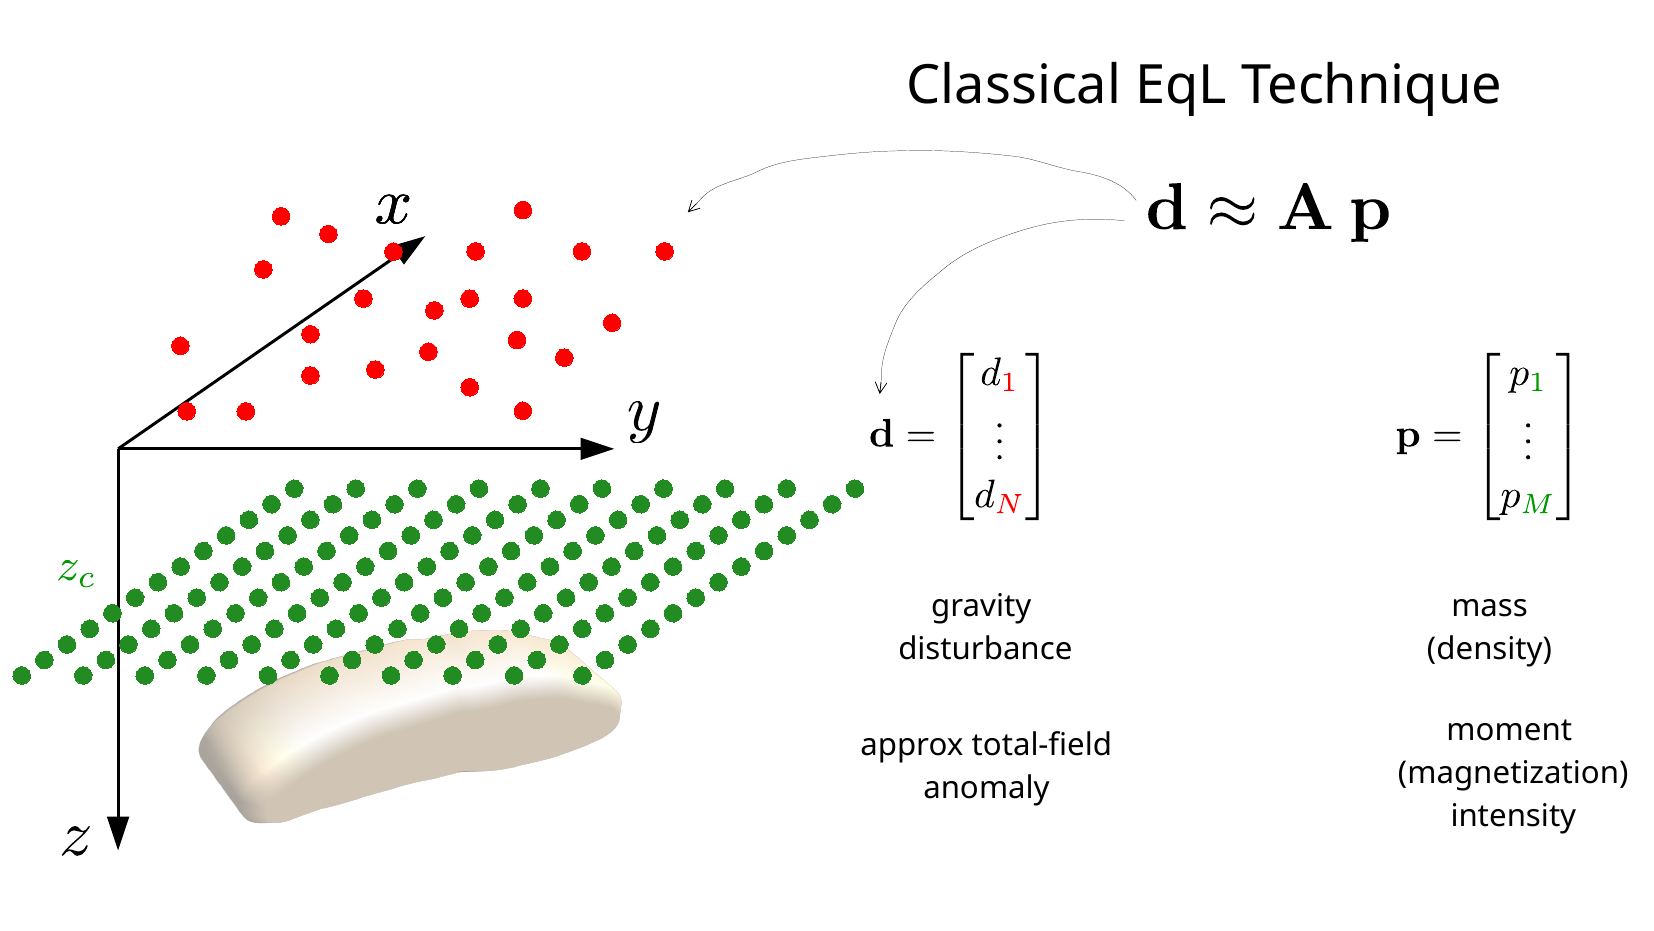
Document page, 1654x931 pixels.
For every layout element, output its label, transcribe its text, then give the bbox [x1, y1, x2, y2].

text_box [593, 479, 611, 498]
text_box [693, 495, 712, 514]
picture [867, 351, 1054, 522]
text_box [470, 479, 488, 498]
text_box [846, 479, 864, 498]
text_box [586, 526, 605, 545]
text_box [401, 526, 420, 545]
text_box [363, 510, 381, 529]
text_box [220, 651, 238, 669]
text_box [573, 619, 592, 638]
text_box [181, 635, 199, 654]
picture [374, 194, 413, 224]
text_box [187, 588, 206, 607]
text_box [80, 619, 99, 638]
text_box [450, 619, 468, 638]
text_box [460, 378, 479, 397]
text_box [262, 495, 281, 514]
text_box [456, 573, 475, 592]
picture [56, 560, 95, 588]
text_box [346, 479, 365, 498]
text_box [249, 588, 268, 607]
text_box Classical EqL Technique [891, 37, 1616, 113]
text_box [563, 542, 582, 560]
text_box [340, 526, 359, 545]
text_box [349, 604, 368, 623]
text_box [434, 588, 452, 607]
text_box [595, 604, 614, 623]
text_box [732, 510, 751, 529]
text_box [365, 635, 384, 654]
text_box [419, 342, 438, 361]
text_box [655, 242, 674, 261]
text_box [97, 651, 115, 669]
text_box [573, 666, 592, 685]
text_box [579, 573, 598, 592]
text_box [602, 557, 621, 576]
text_box [618, 635, 637, 654]
text_box [165, 604, 183, 623]
text_box gravity disturbance [883, 575, 1097, 671]
text_box [447, 495, 466, 514]
text_box [518, 573, 537, 592]
text_box [531, 479, 550, 498]
text_box [320, 666, 339, 685]
text_box [777, 479, 796, 498]
text_box [716, 479, 734, 498]
text_box [356, 557, 375, 576]
text_box [505, 666, 523, 685]
text_box [254, 260, 273, 279]
text_box [265, 619, 284, 638]
text_box approx total-field anomaly [845, 714, 1134, 810]
text_box [171, 557, 190, 576]
text_box [631, 495, 650, 514]
text_box [74, 666, 93, 685]
text_box [272, 207, 290, 226]
text_box [12, 666, 31, 685]
text_box [625, 542, 644, 560]
text_box [823, 495, 842, 514]
text_box [514, 201, 532, 219]
text_box [654, 479, 673, 498]
text_box [343, 651, 361, 669]
text_box [366, 360, 385, 379]
text_box [425, 301, 444, 320]
text_box [304, 635, 323, 654]
text_box [301, 366, 320, 385]
picture [626, 401, 662, 443]
text_box [424, 510, 443, 529]
text_box [142, 619, 161, 638]
text_box [800, 510, 819, 529]
text_box [236, 402, 255, 421]
text_box [479, 557, 498, 576]
text_box [440, 542, 459, 560]
text_box [395, 573, 413, 592]
text_box [547, 510, 566, 529]
text_box [596, 651, 614, 669]
text_box [288, 604, 306, 623]
text_box [527, 651, 546, 669]
text_box moment (magnetization) intensity [1383, 699, 1654, 825]
text_box [388, 619, 407, 638]
text_box [158, 651, 177, 669]
text_box [777, 526, 796, 545]
text_box [525, 526, 543, 545]
text_box [541, 557, 559, 576]
text_box [278, 526, 297, 545]
text_box [443, 666, 462, 685]
text_box [709, 526, 728, 545]
text_box [177, 402, 196, 421]
text_box [194, 542, 213, 560]
text_box [58, 635, 76, 654]
text_box [319, 225, 338, 243]
text_box [135, 666, 154, 685]
text_box [460, 289, 479, 308]
text_box [417, 557, 436, 576]
text_box [226, 604, 245, 623]
text_box [514, 401, 532, 420]
text_box [686, 542, 705, 560]
text_box [664, 557, 682, 576]
text_box [35, 651, 54, 669]
text_box [281, 651, 300, 669]
text_box [557, 588, 575, 607]
text_box [648, 526, 666, 545]
text_box [618, 588, 637, 607]
picture [1393, 351, 1584, 522]
text_box [641, 573, 660, 592]
text_box [411, 604, 430, 623]
text_box [217, 526, 235, 545]
text_box [240, 510, 258, 529]
text_box [609, 510, 627, 529]
text_box [197, 666, 216, 685]
text_box [463, 526, 482, 545]
text_box [324, 495, 342, 514]
text_box [709, 573, 728, 592]
text_box [301, 325, 320, 344]
picture [59, 826, 93, 856]
text_box [670, 510, 689, 529]
text_box [511, 619, 530, 638]
text_box [126, 588, 145, 607]
text_box [372, 588, 391, 607]
text_box [555, 348, 574, 367]
text_box [495, 588, 514, 607]
text_box [755, 495, 773, 514]
text_box [508, 495, 527, 514]
picture [1145, 183, 1392, 242]
text_box [641, 619, 660, 638]
text_box [333, 573, 352, 592]
text_box [259, 666, 277, 685]
text_box [427, 635, 446, 654]
text_box [256, 542, 274, 560]
text_box [686, 588, 705, 607]
text_box [502, 542, 520, 560]
text_box [573, 242, 591, 261]
text_box [103, 604, 122, 623]
text_box [285, 479, 304, 498]
text_box [210, 573, 229, 592]
text_box [317, 542, 336, 560]
text_box [486, 510, 504, 529]
text_box [404, 651, 423, 669]
text_box [466, 651, 485, 669]
text_box mass (density) [1412, 575, 1625, 671]
text_box [203, 619, 222, 638]
text_box [472, 604, 491, 623]
text_box [327, 619, 345, 638]
text_box [550, 635, 569, 654]
text_box [755, 542, 773, 560]
text_box [294, 557, 313, 576]
text_box [354, 289, 373, 308]
text_box [171, 336, 190, 355]
text_box [488, 635, 507, 654]
text_box [466, 242, 485, 261]
text_box [603, 313, 621, 332]
text_box [242, 635, 261, 654]
text_box [534, 604, 553, 623]
text_box [379, 542, 397, 560]
text_box [382, 666, 400, 685]
text_box [408, 479, 427, 498]
text_box [385, 495, 404, 514]
text_box [119, 635, 138, 654]
text_box [384, 242, 403, 261]
text_box [732, 557, 751, 576]
text_box [272, 573, 290, 592]
text_box [310, 588, 329, 607]
text_box [233, 557, 252, 576]
text_box [664, 604, 682, 623]
text_box [570, 495, 589, 514]
text_box [513, 289, 532, 308]
text_box [301, 510, 320, 529]
text_box [508, 331, 526, 349]
text_box [149, 573, 167, 592]
